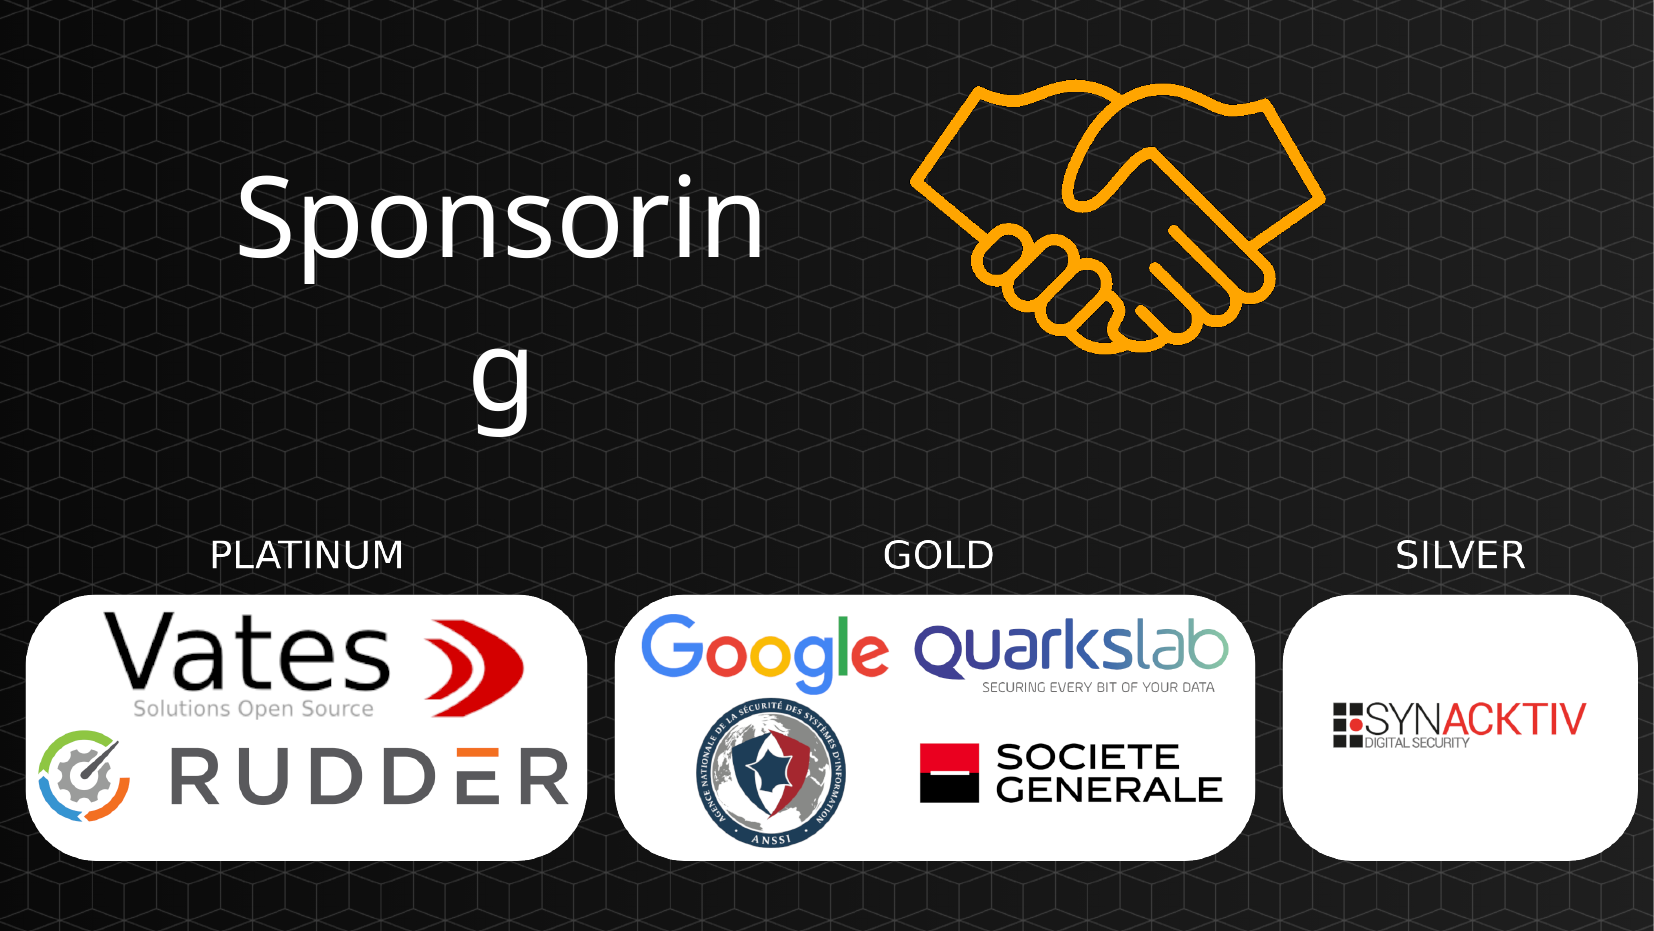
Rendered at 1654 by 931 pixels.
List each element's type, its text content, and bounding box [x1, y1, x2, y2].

picture [0, 0, 1654, 931]
text_box Sponsoring [188, 129, 815, 299]
